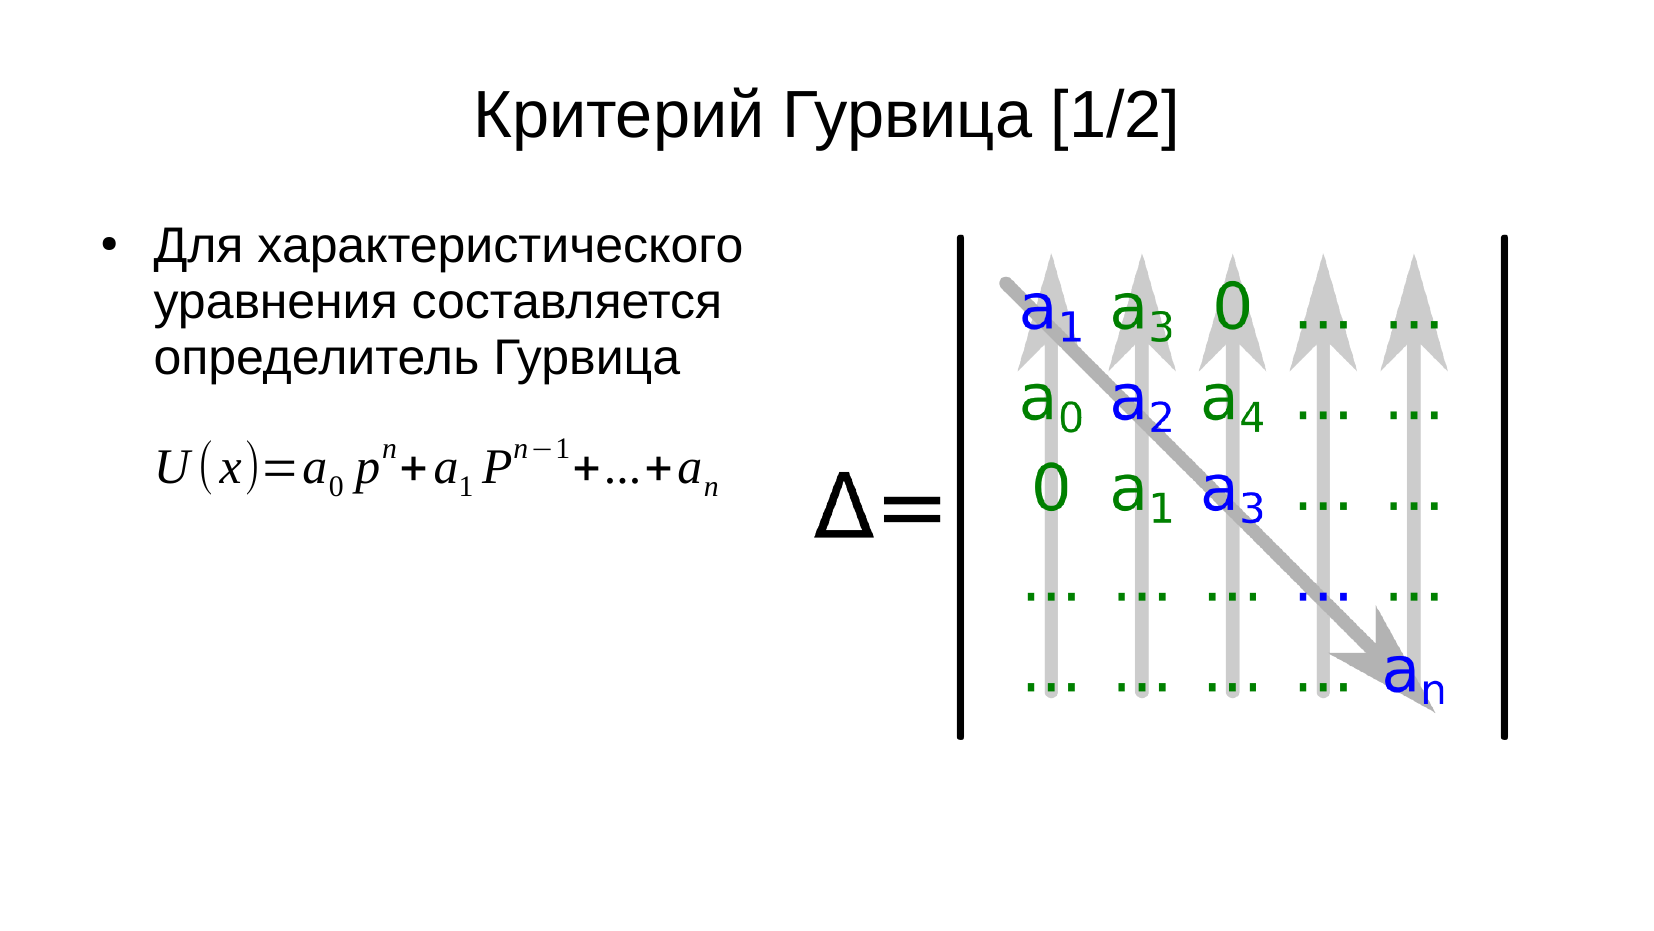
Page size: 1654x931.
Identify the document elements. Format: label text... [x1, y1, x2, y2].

list Для характеристического уравнения составляется определитель Гурвица [82, 217, 768, 758]
title Критерий Гурвица [1/2] [82, 37, 1571, 193]
chart [147, 431, 726, 502]
picture [779, 147, 1595, 827]
